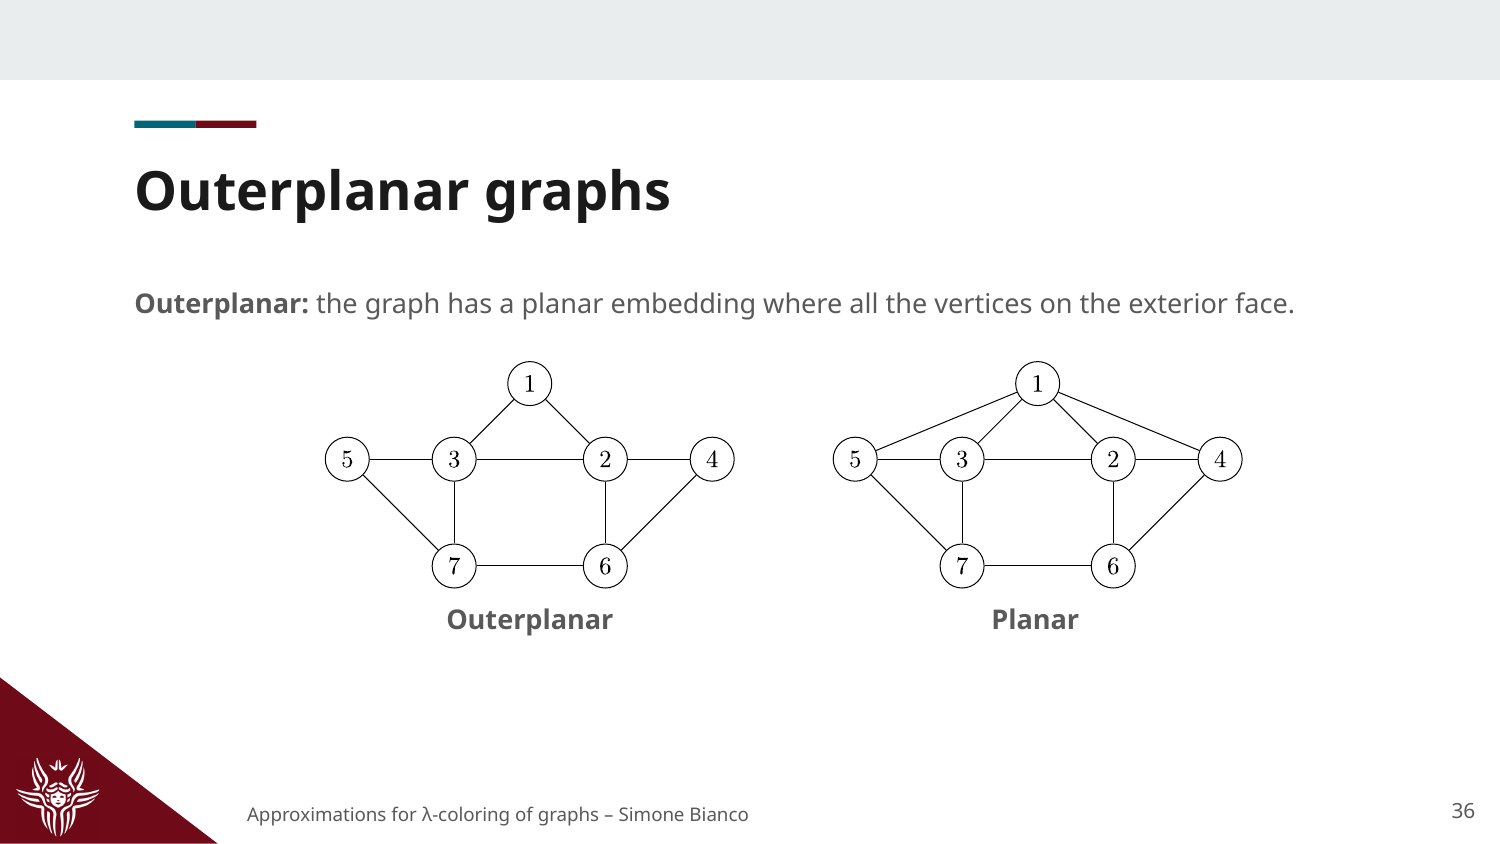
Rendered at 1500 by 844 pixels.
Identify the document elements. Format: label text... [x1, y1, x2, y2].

picture [324, 361, 735, 589]
picture [832, 361, 1243, 589]
text_box Outerplanar [318, 587, 741, 639]
slide_number <number> [1400, 779, 1491, 844]
picture [16, 758, 100, 839]
title Outerplanar graphs [119, 141, 1381, 230]
text_box Approximations for λ-coloring of graphs – Simone Bianco [232, 783, 1193, 839]
text_box Planar [824, 587, 1247, 639]
list Outerplanar: the graph has a planar embedding where all the vertices on the exterior face. [119, 266, 1418, 637]
